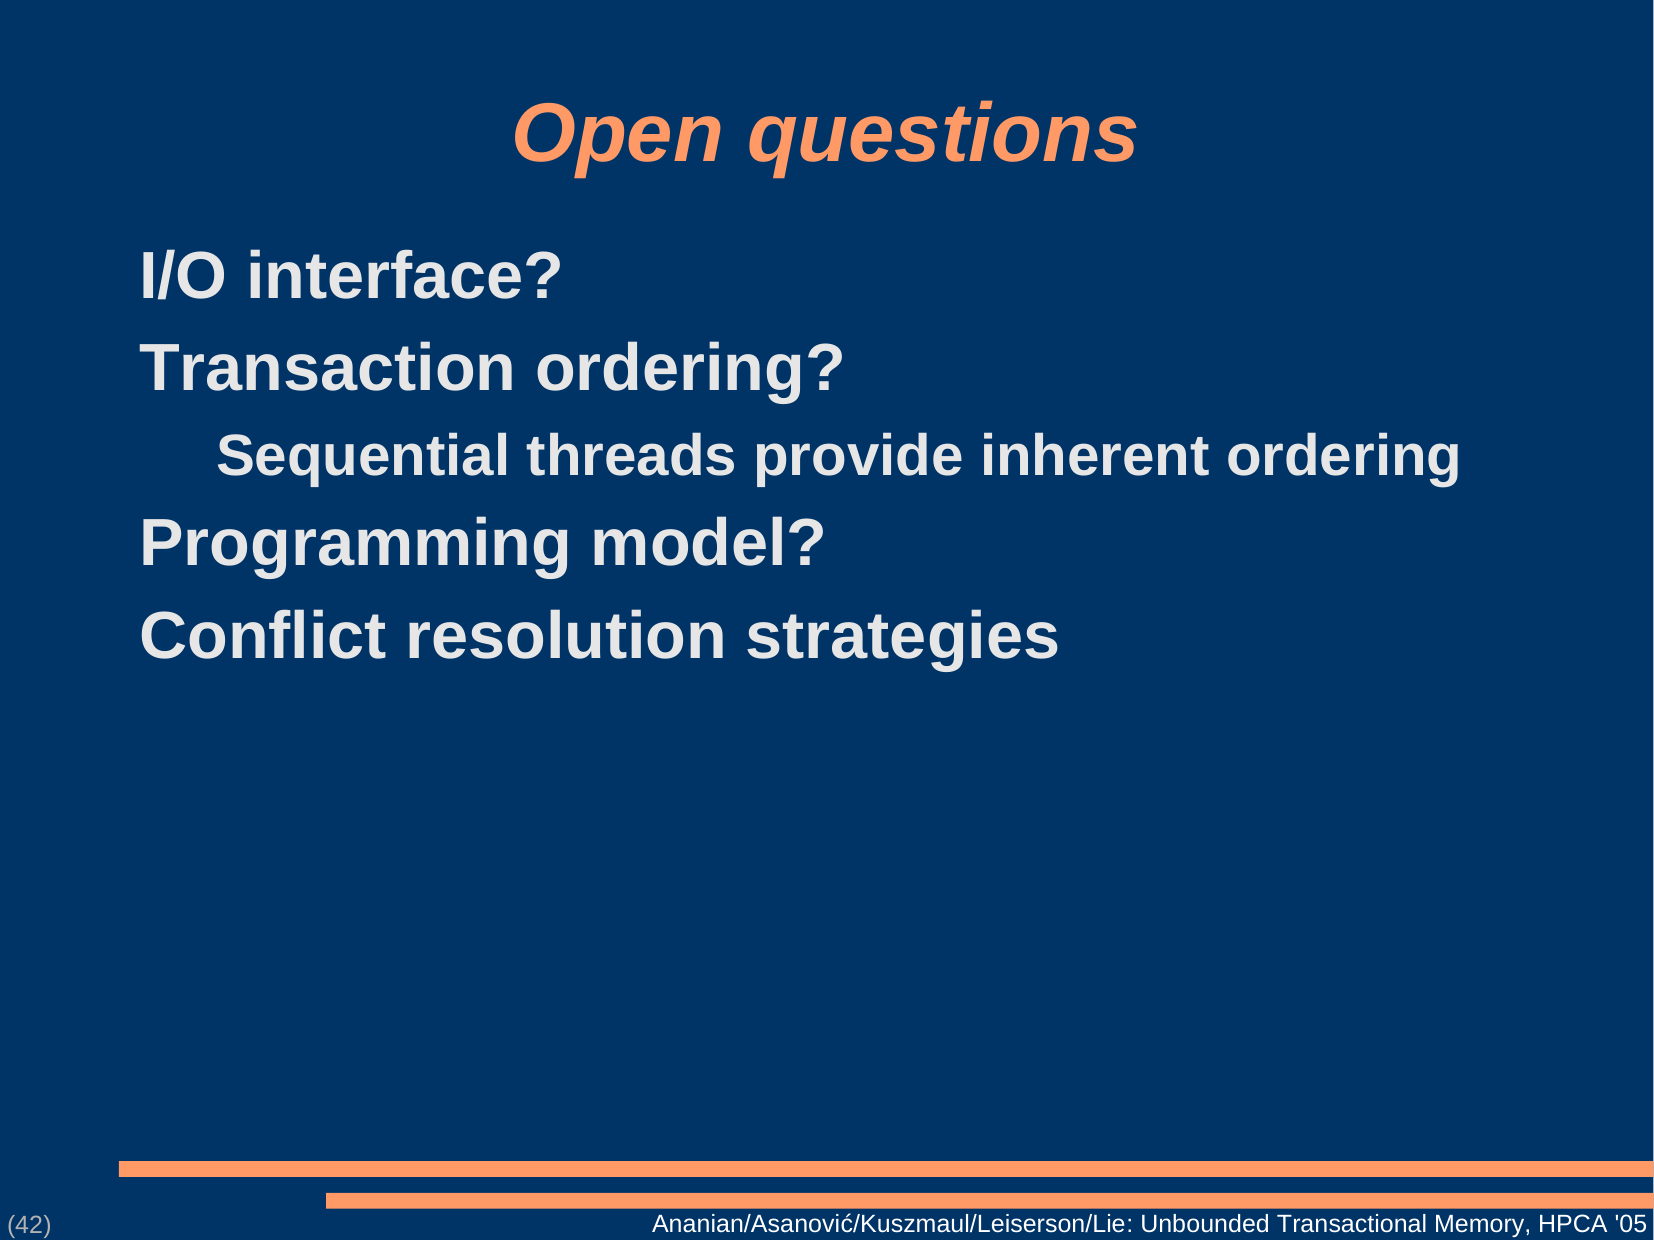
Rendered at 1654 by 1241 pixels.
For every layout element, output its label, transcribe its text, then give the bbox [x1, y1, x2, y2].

list I/O interface? Transaction ordering? Sequential threads provide inherent ordering Programming model? Conflict resolution strategies [121, 237, 1561, 1132]
title Open questions [51, 28, 1600, 236]
